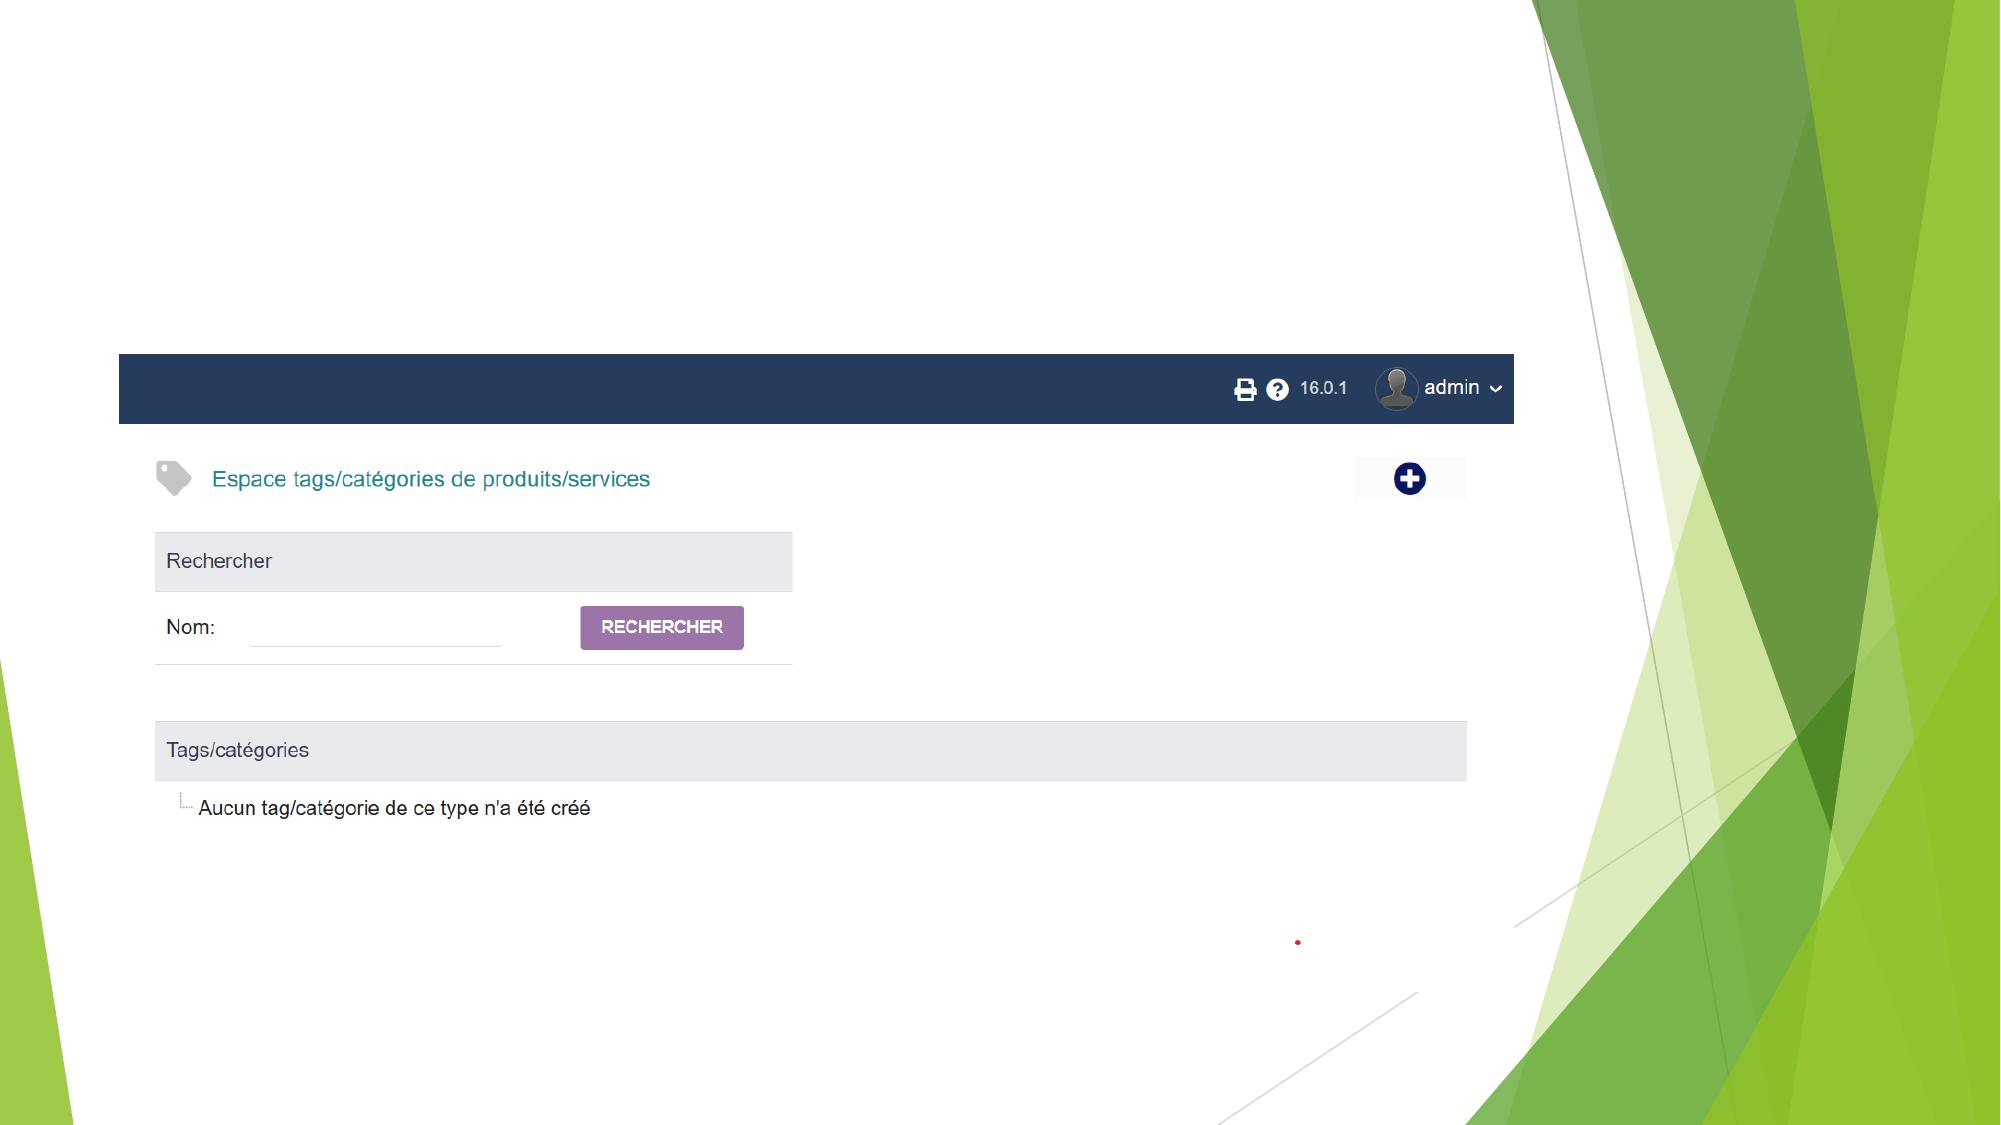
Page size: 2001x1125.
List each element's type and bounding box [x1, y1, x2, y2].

picture [119, 354, 1514, 992]
